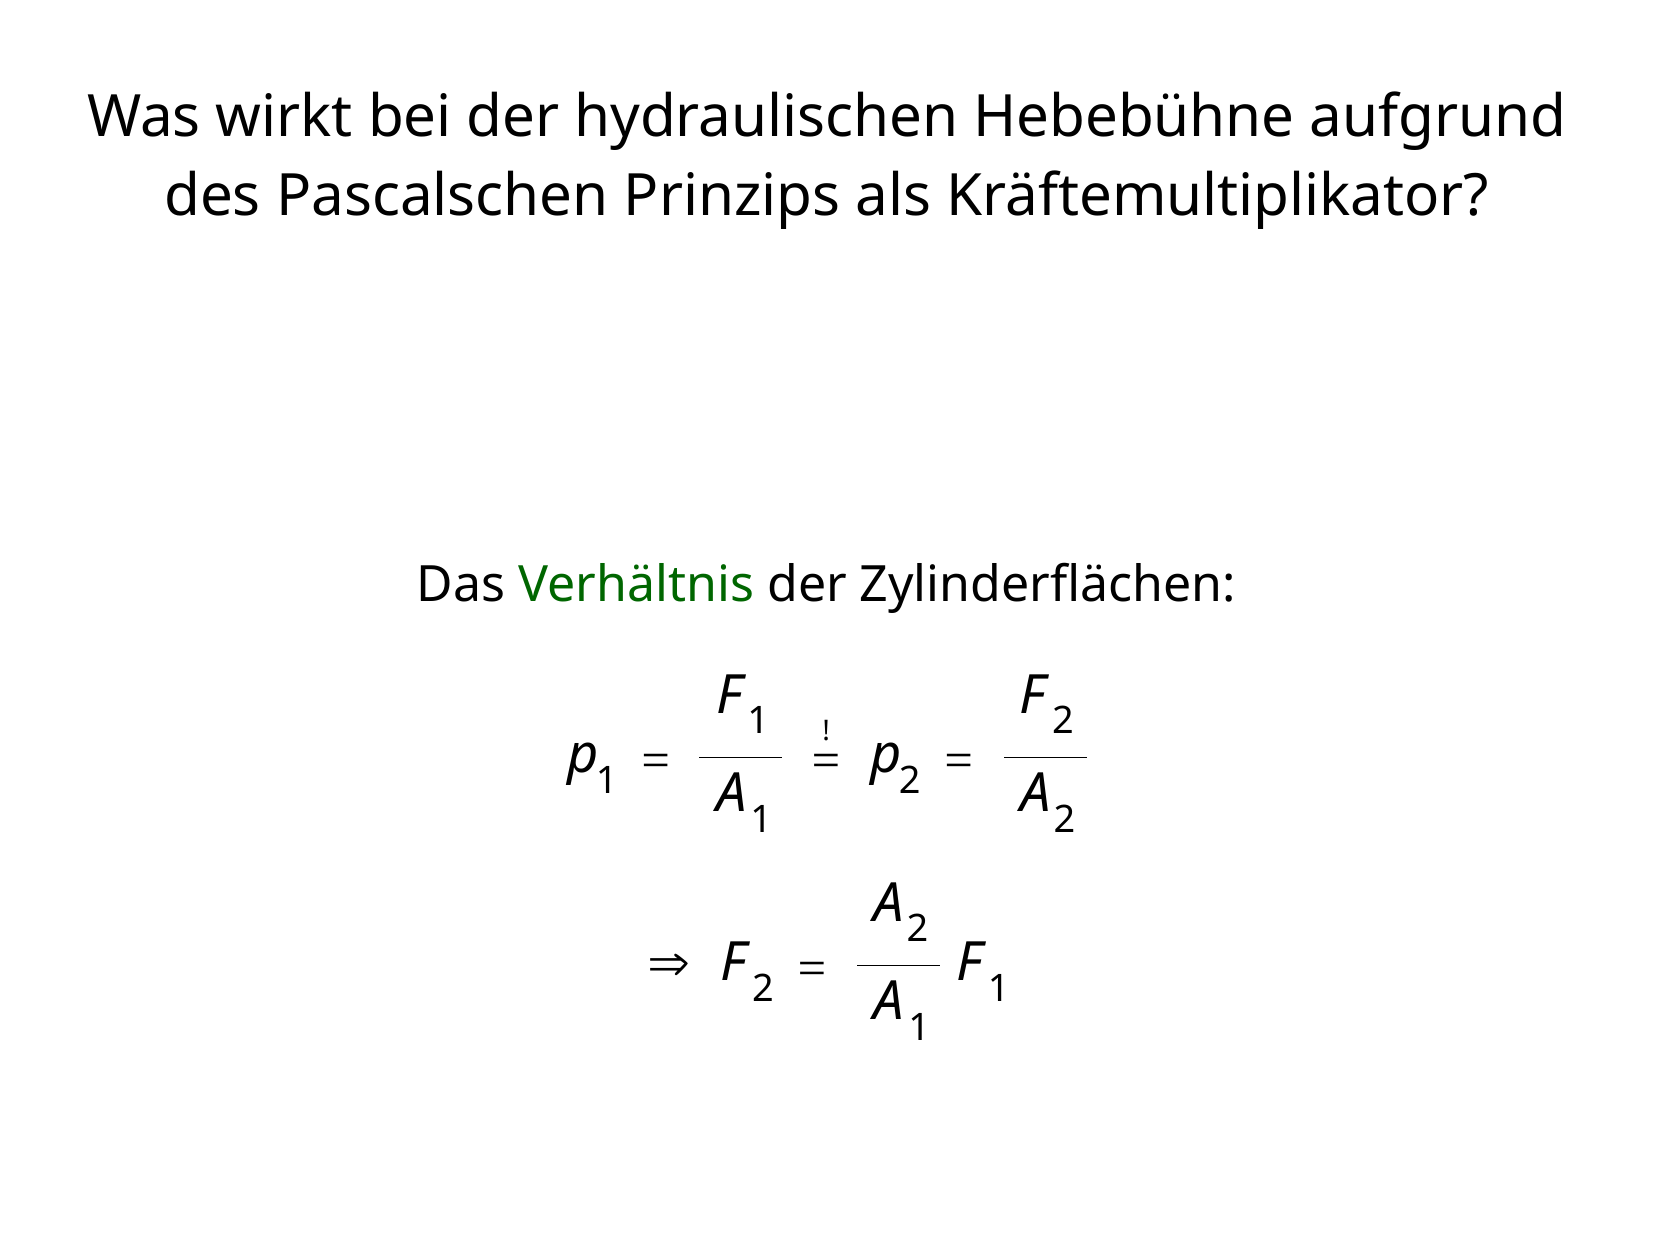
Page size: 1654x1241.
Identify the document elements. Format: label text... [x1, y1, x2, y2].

subtitle Das Verhältnis der Zylinderflächen: [82, 290, 1571, 1010]
chart [558, 661, 1096, 1051]
title Was wirkt bei der hydraulischen Hebebühne aufgrund des Pascalschen Prinzips als Kräftemultiplikator? [82, 49, 1571, 257]
